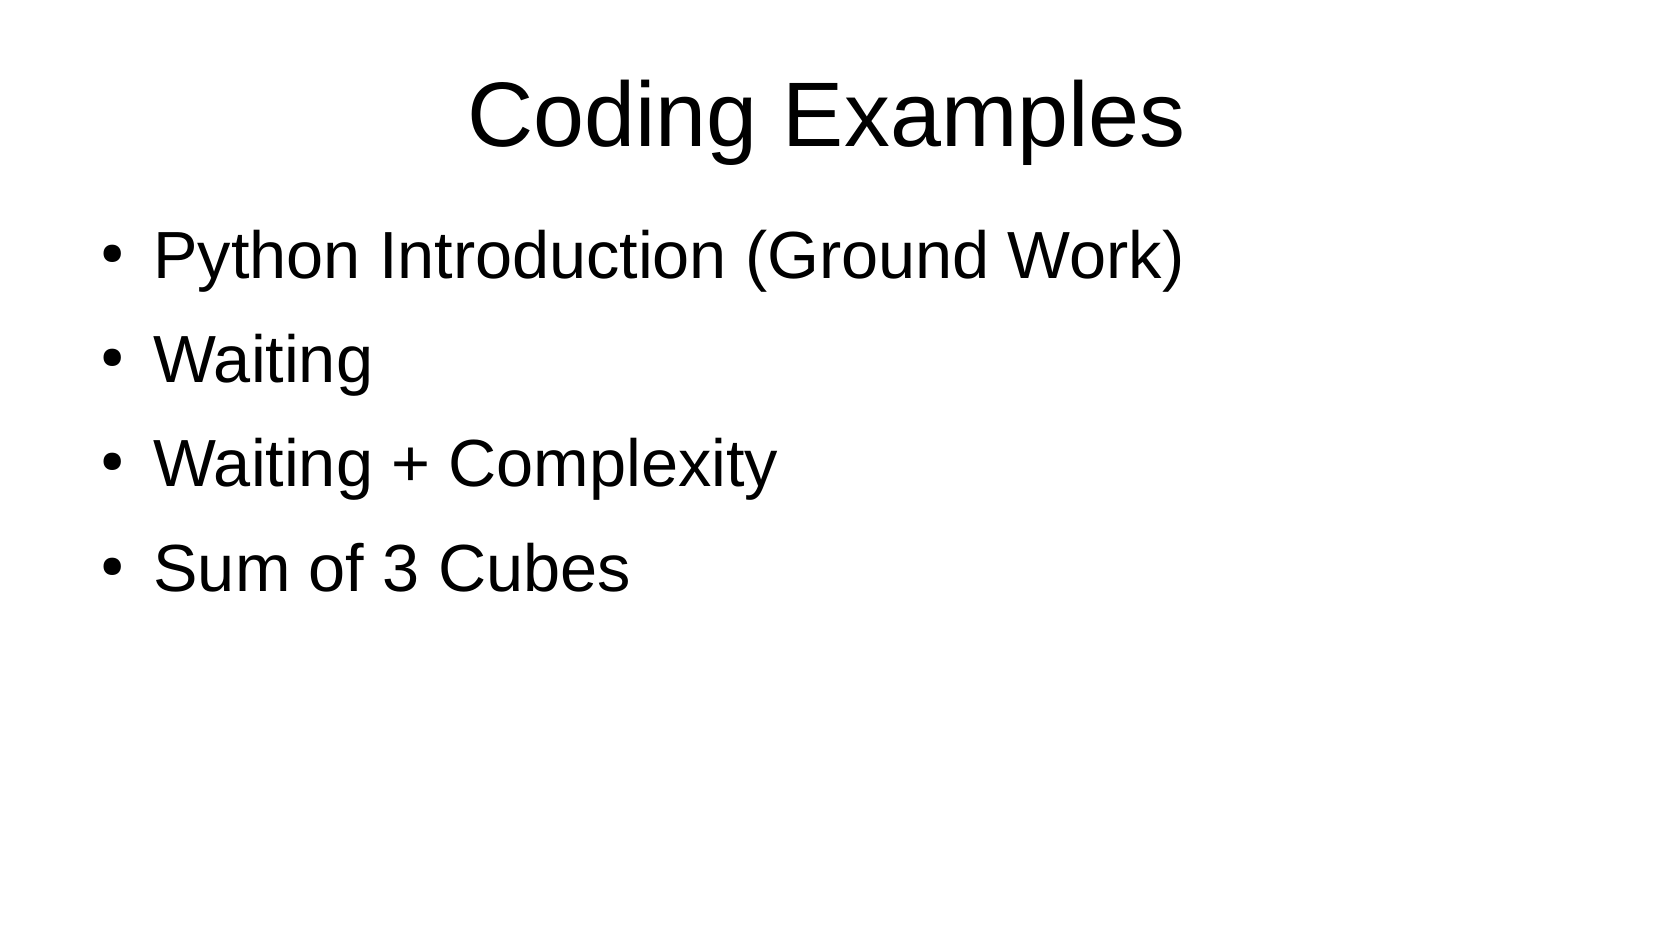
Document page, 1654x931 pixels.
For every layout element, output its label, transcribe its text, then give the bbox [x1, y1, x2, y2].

list Python Introduction (Ground Work) Waiting Waiting + Complexity Sum of 3 Cubes [82, 217, 1571, 758]
title Coding Examples [82, 37, 1571, 193]
